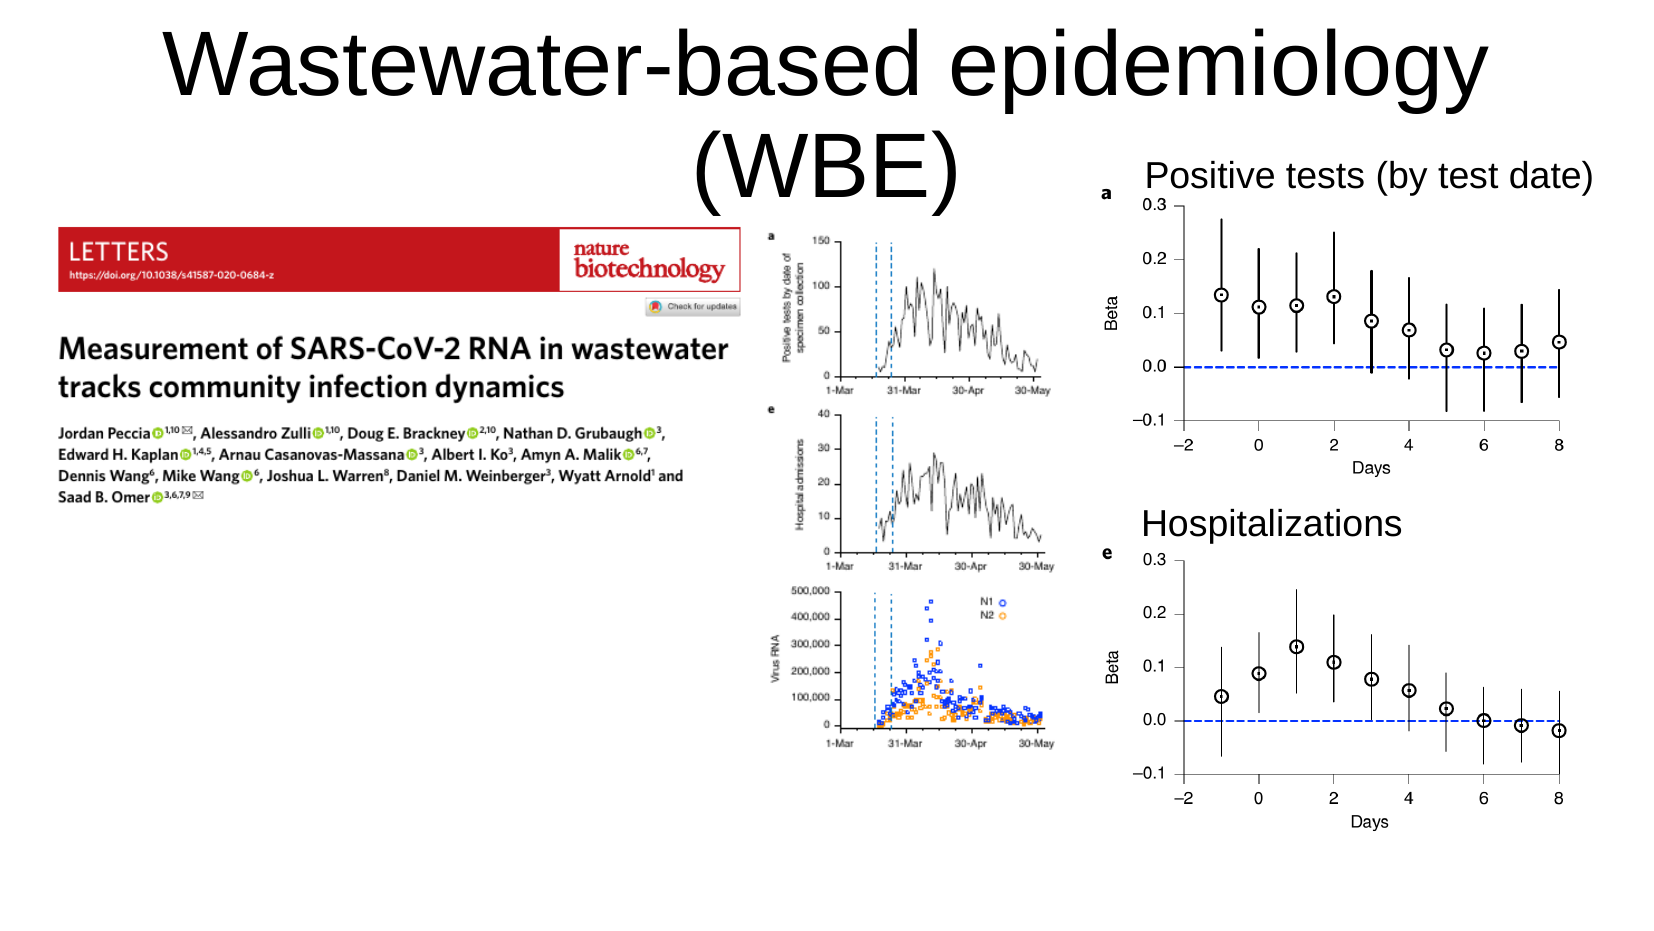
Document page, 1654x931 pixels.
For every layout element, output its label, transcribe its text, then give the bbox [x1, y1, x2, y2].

text_box Positive tests (by test date) [1129, 147, 1610, 204]
text_box Hospitalizations [1126, 495, 1418, 552]
picture [1098, 541, 1576, 837]
picture [765, 225, 1070, 754]
picture [45, 217, 754, 517]
title Wastewater-based epidemiology (WBE) [82, 12, 1571, 218]
picture [1096, 185, 1576, 481]
